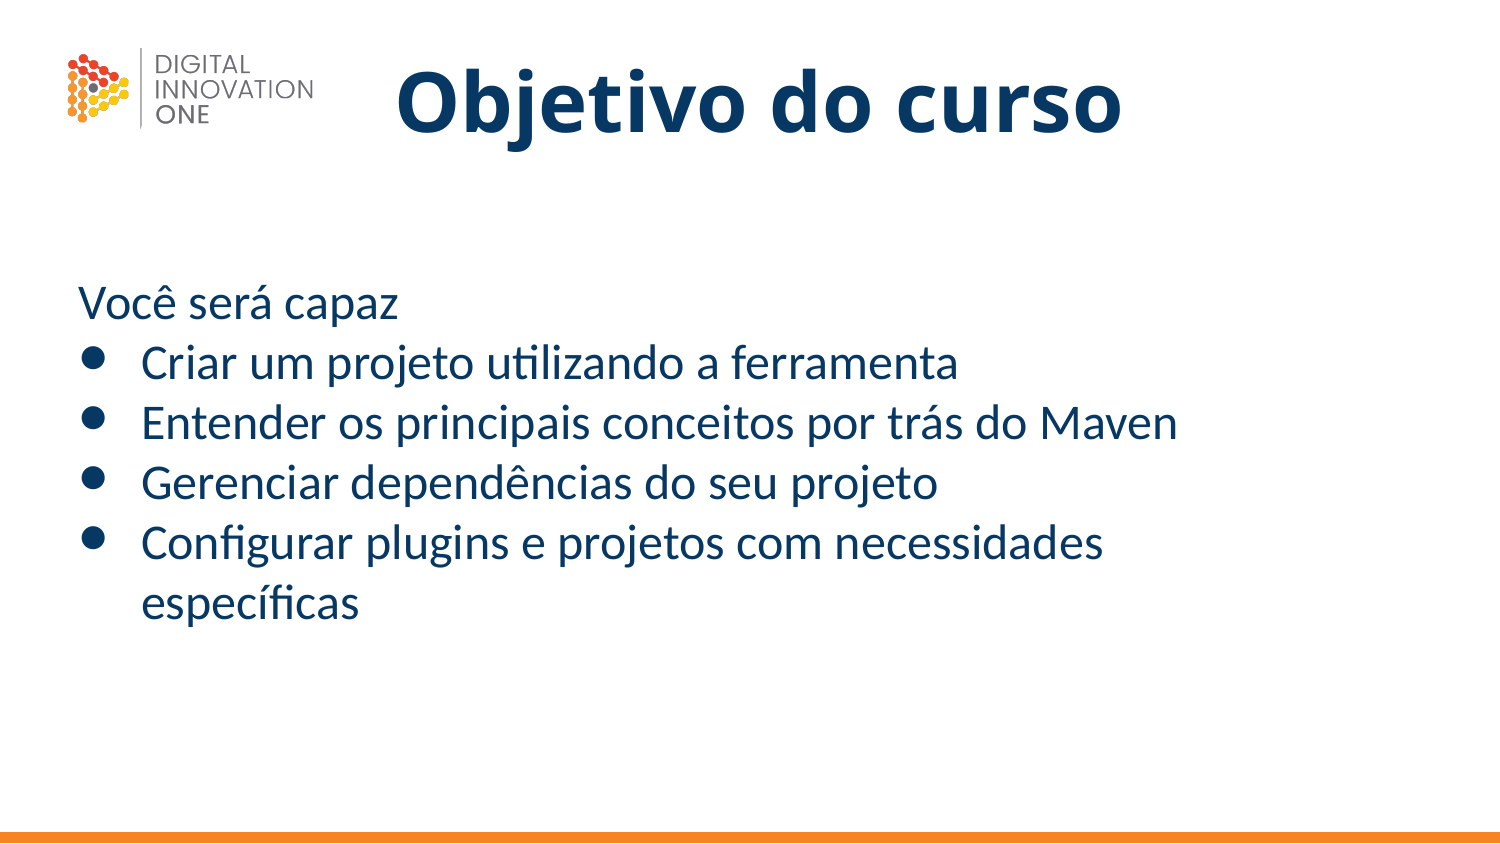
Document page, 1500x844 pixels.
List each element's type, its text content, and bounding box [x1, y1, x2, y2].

picture [51, 39, 330, 137]
text_box [0, 832, 1500, 843]
text_box Você será capaz Criar um projeto utilizando a ferramenta Entender os principais conceitos por trás do Maven Gerenciar dependências do seu projeto Configurar plugins e projetos com necessidades específicas [51, 218, 1341, 741]
subtitle Objetivo do curso [51, 50, 1449, 148]
